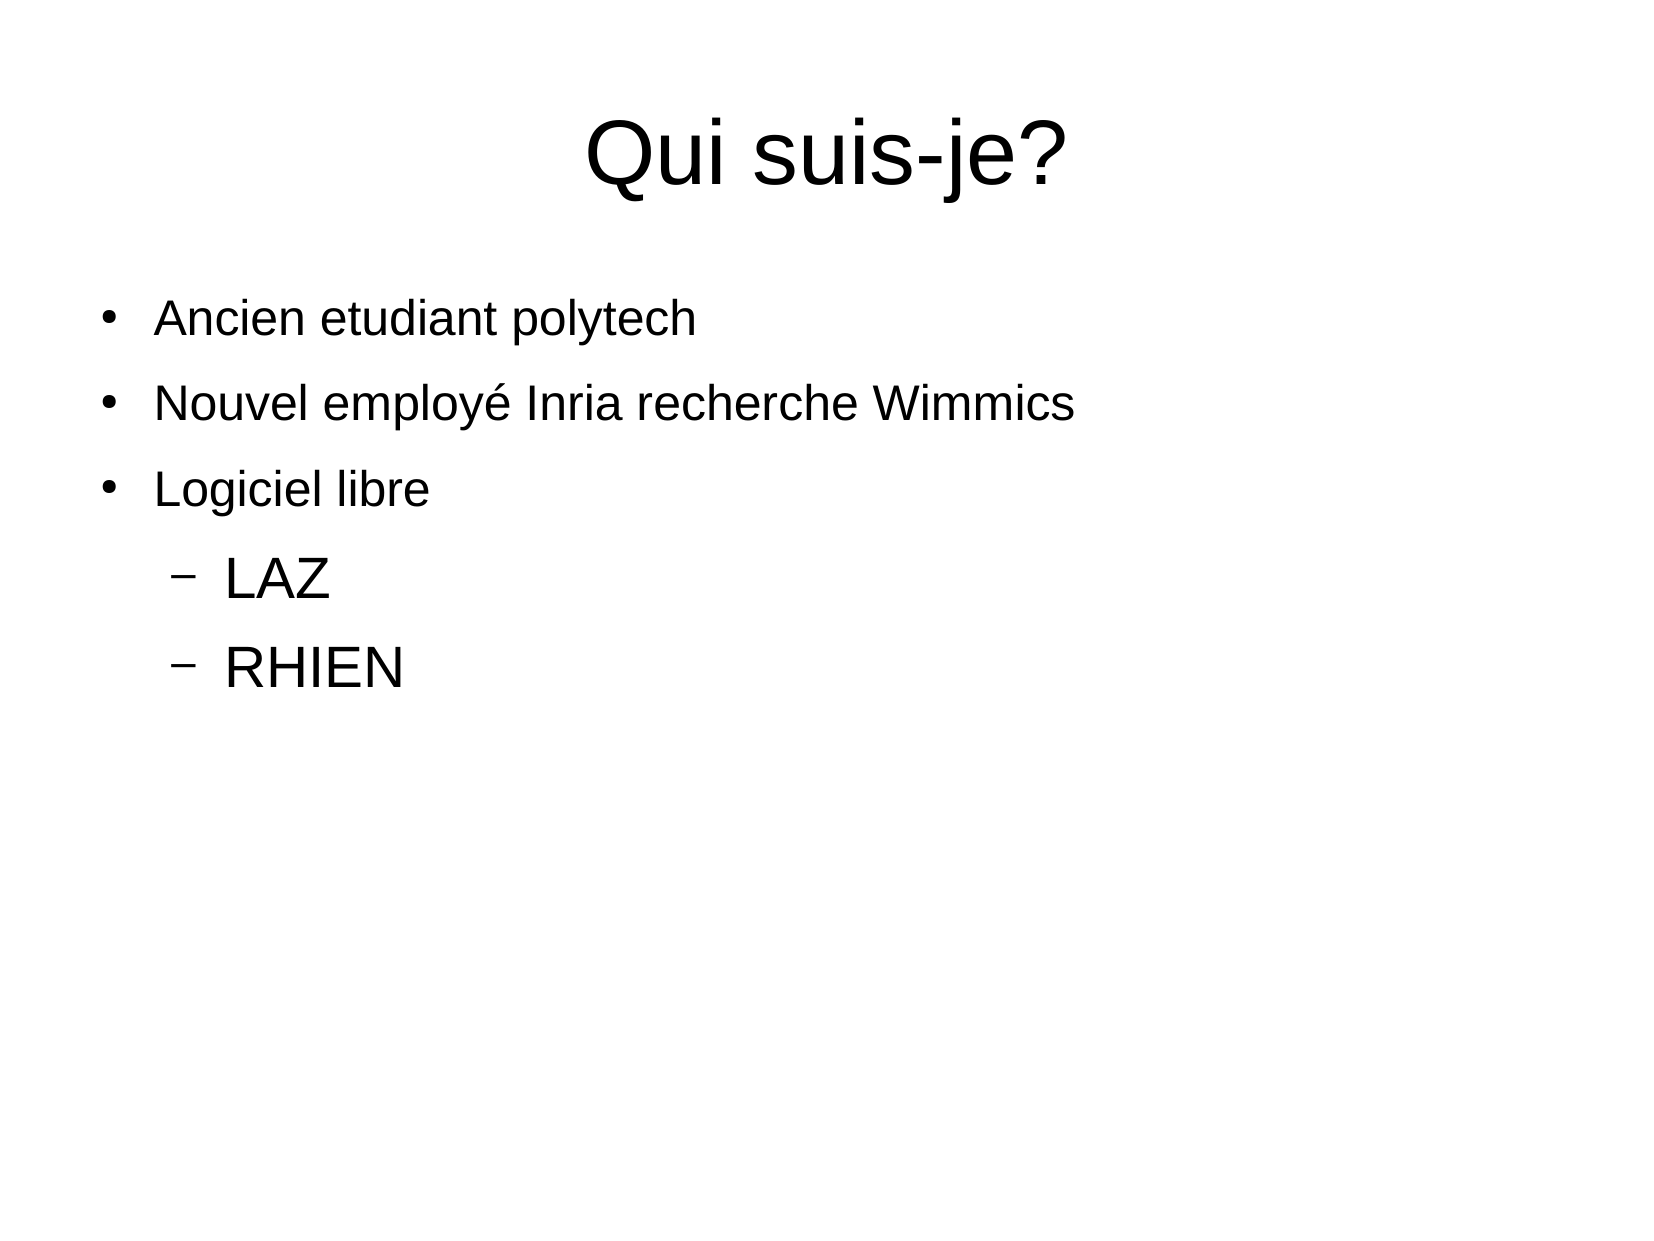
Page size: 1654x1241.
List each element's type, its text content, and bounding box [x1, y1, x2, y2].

list Ancien etudiant polytech Nouvel employé Inria recherche Wimmics Logiciel libre LAZ RHIEN [82, 290, 1538, 1010]
title Qui suis-je? [82, 49, 1571, 257]
